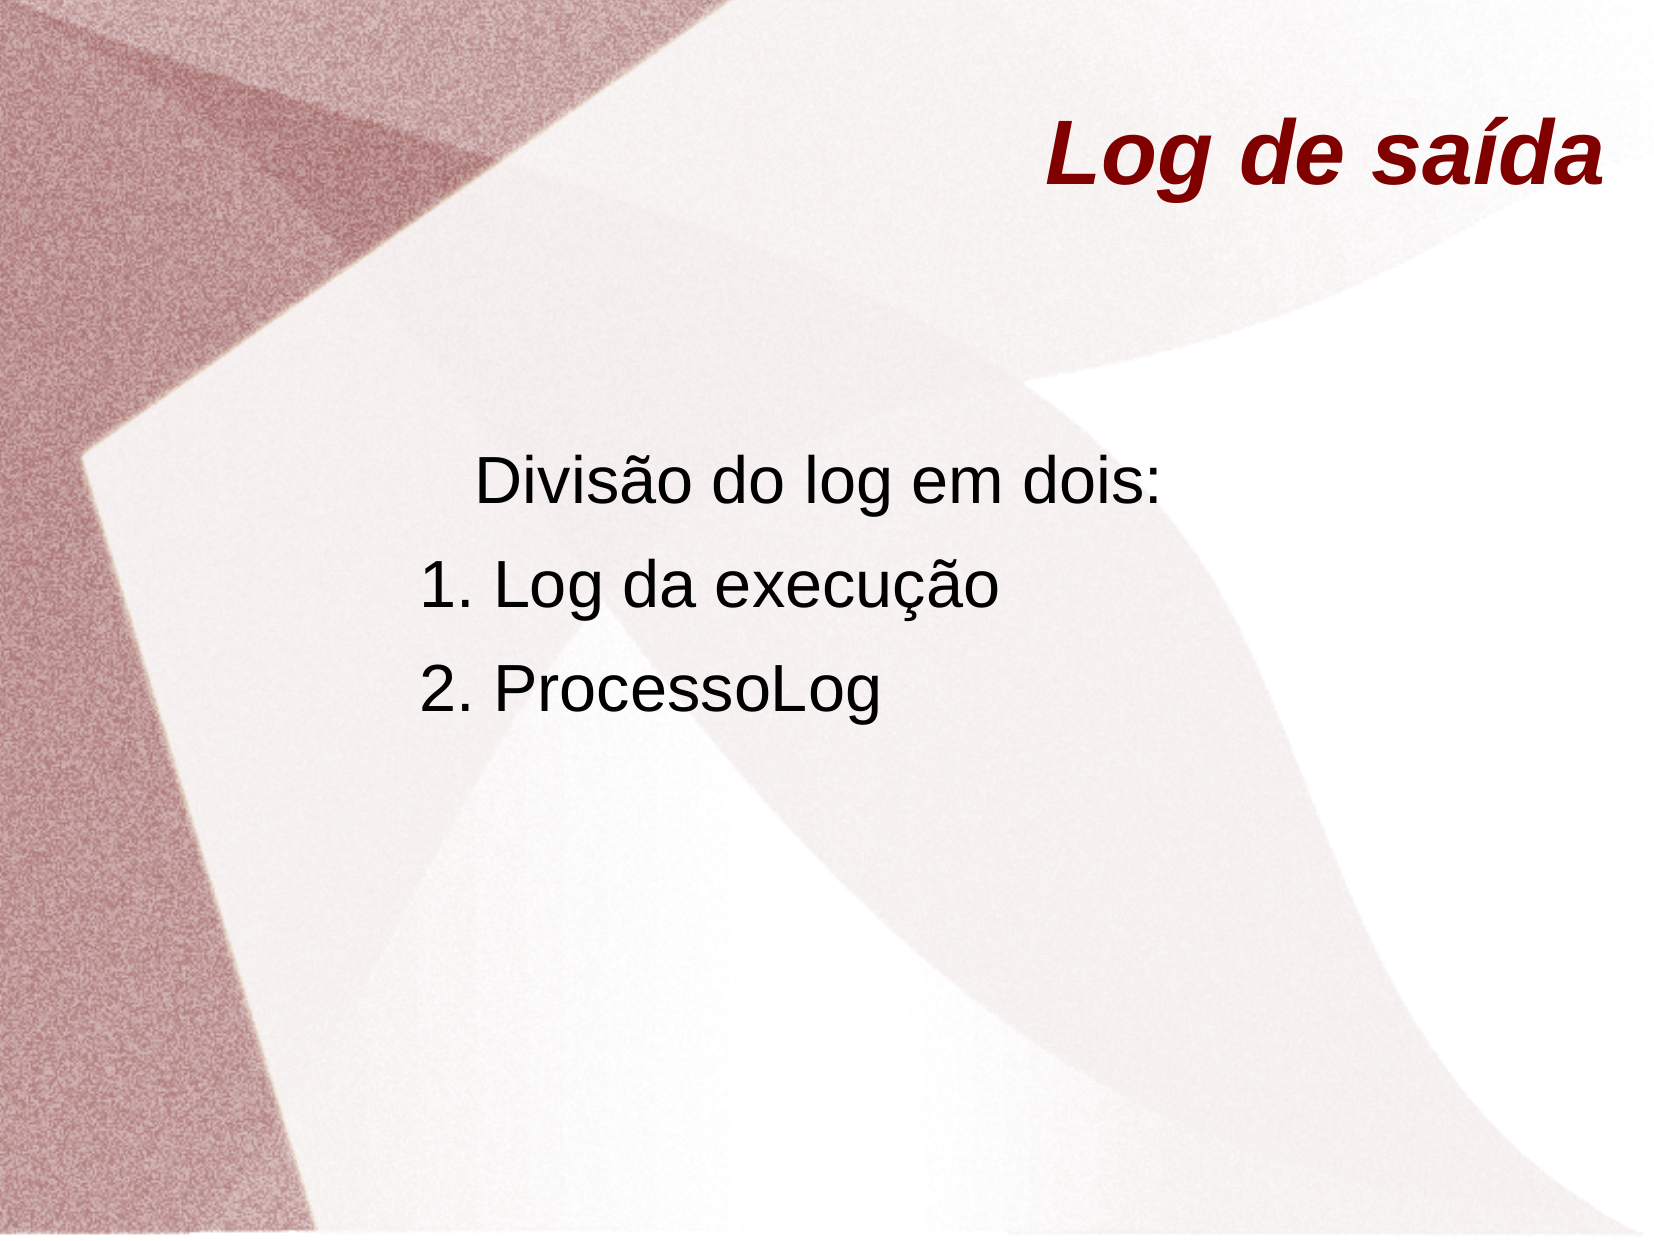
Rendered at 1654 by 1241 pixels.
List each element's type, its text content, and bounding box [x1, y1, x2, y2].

title Log de saída [596, 49, 1607, 257]
picture [0, 0, 1654, 1241]
list Divisão do log em dois: Log da execução ProcessoLog [383, 442, 1565, 1128]
